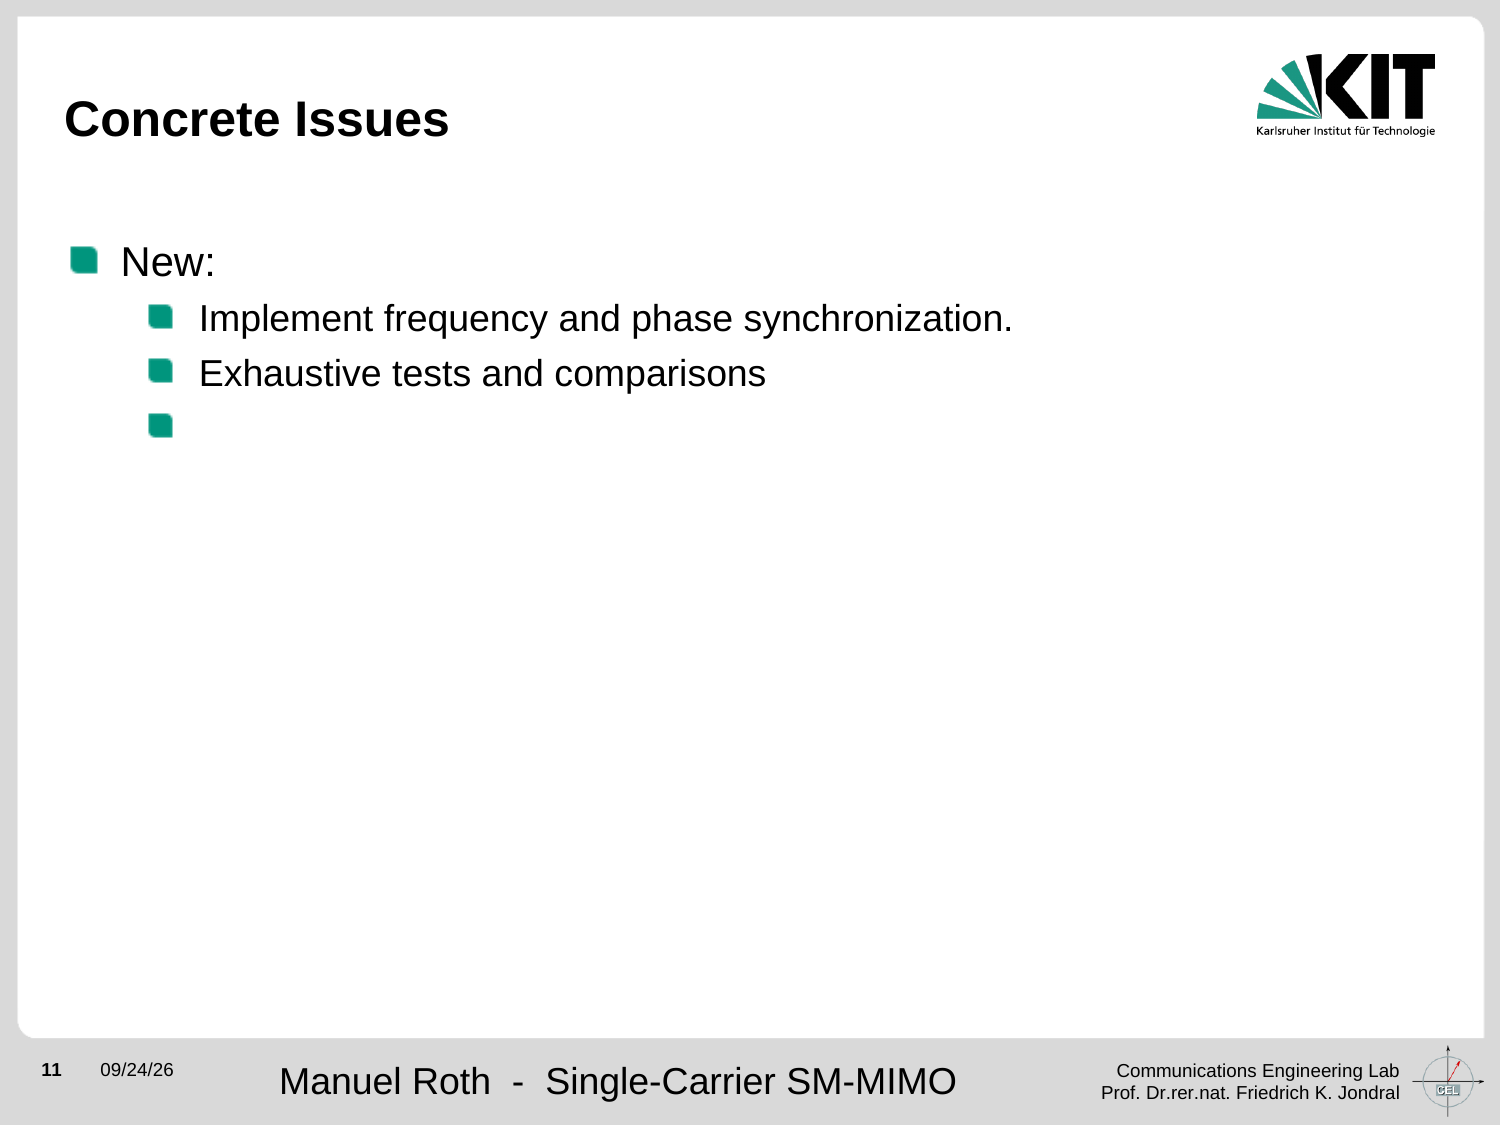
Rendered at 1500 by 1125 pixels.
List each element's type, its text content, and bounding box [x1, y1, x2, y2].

title Concrete Issues [64, 54, 1198, 147]
picture [0, 0, 1500, 1125]
list New: Implement frequency and phase synchronization. Exhaustive tests and comparisons [69, 210, 1441, 871]
